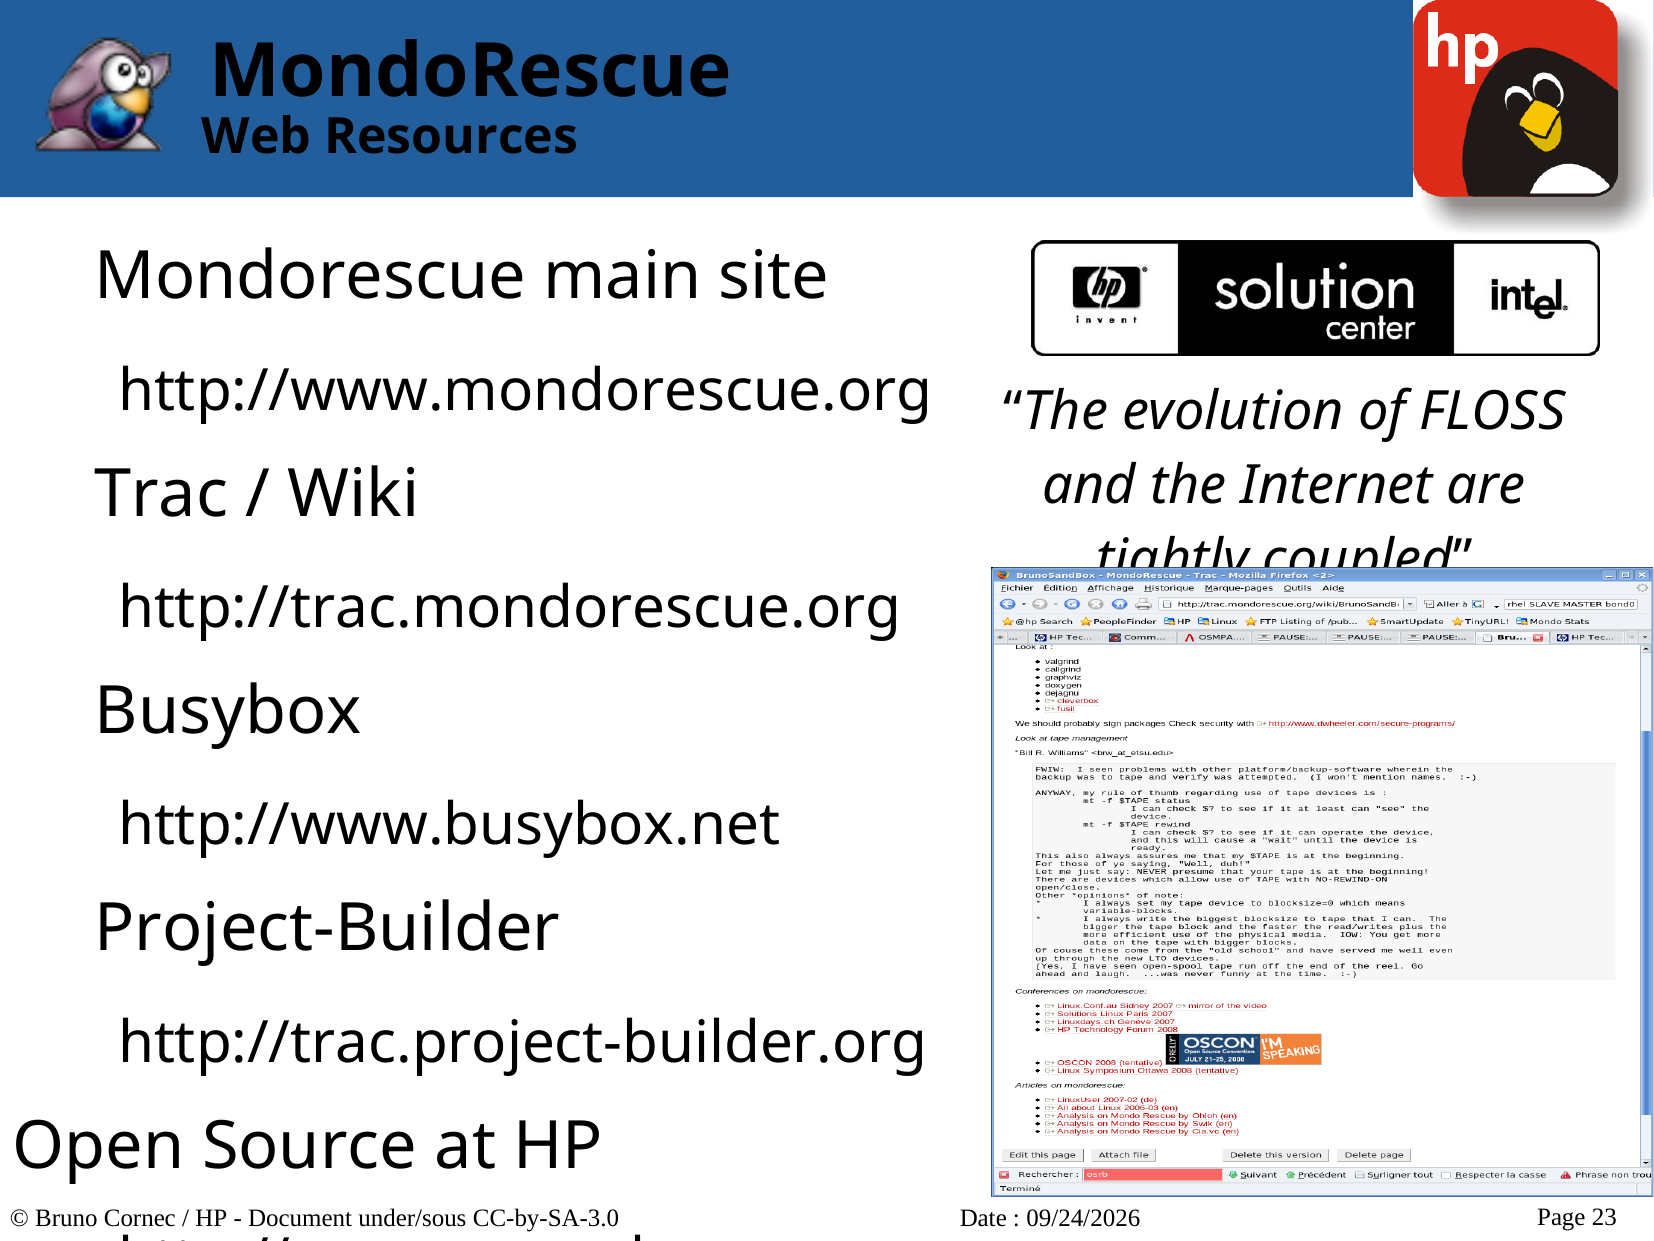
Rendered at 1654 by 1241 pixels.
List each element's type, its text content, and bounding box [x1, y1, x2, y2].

text_box “The evolution of FLOSS and the Internet are tightly coupled” [1003, 371, 1631, 567]
picture [0, 0, 211, 199]
picture [1031, 240, 1600, 356]
picture [991, 567, 1654, 1197]
picture [1413, 0, 1654, 235]
title Web Resources [201, 32, 1191, 241]
list Mondorescue main site http://www.mondorescue.org Trac / Wiki http://trac.mondorescue.org Busybox http://www.busybox.net Project-Builder http://trac.project-builder.org Open Source at HP http://opensource.hp.com [11, 227, 1089, 1241]
